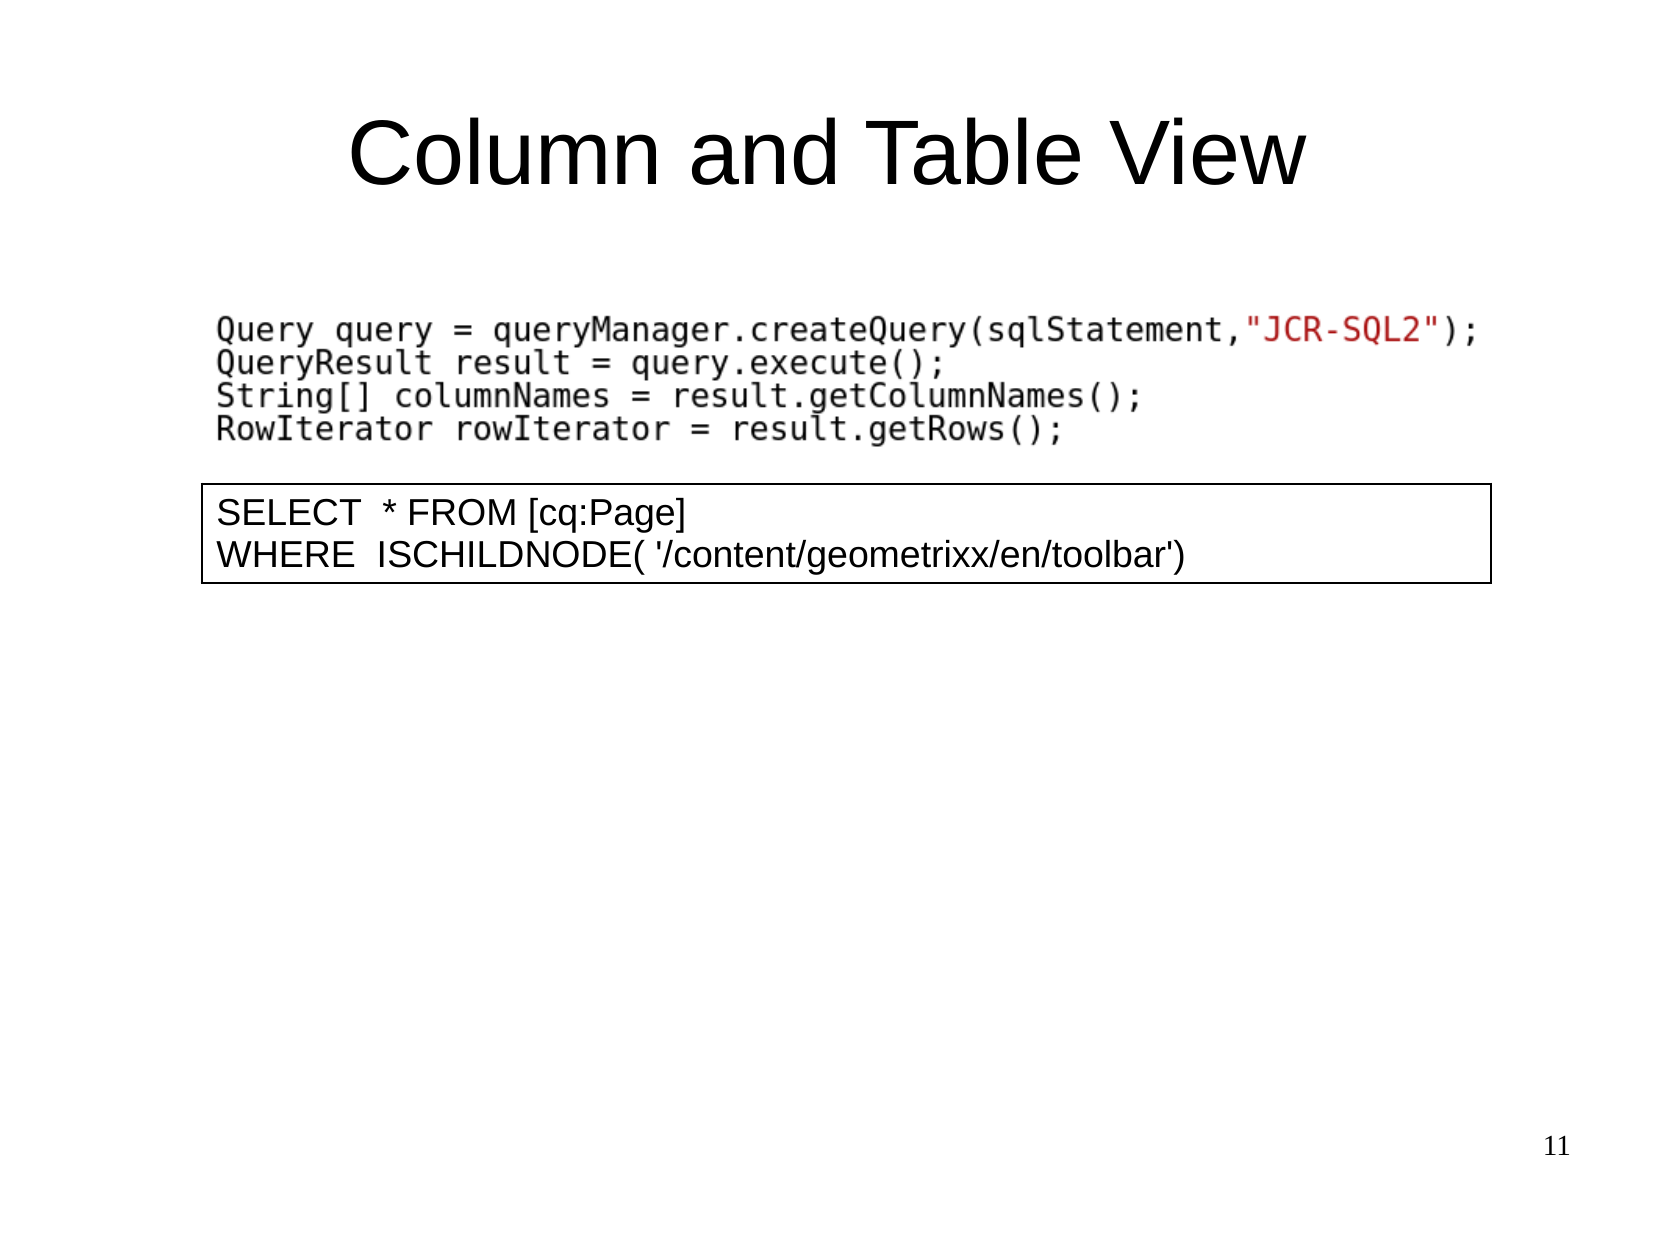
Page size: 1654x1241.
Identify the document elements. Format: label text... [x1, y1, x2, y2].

title Column and Table View [83, 49, 1572, 257]
picture [195, 299, 1505, 464]
table_header SELECT * FROM [cq:Page] WHERE ISCHILDNODE( '/content/geometrixx/en/toolbar') [203, 485, 1490, 582]
